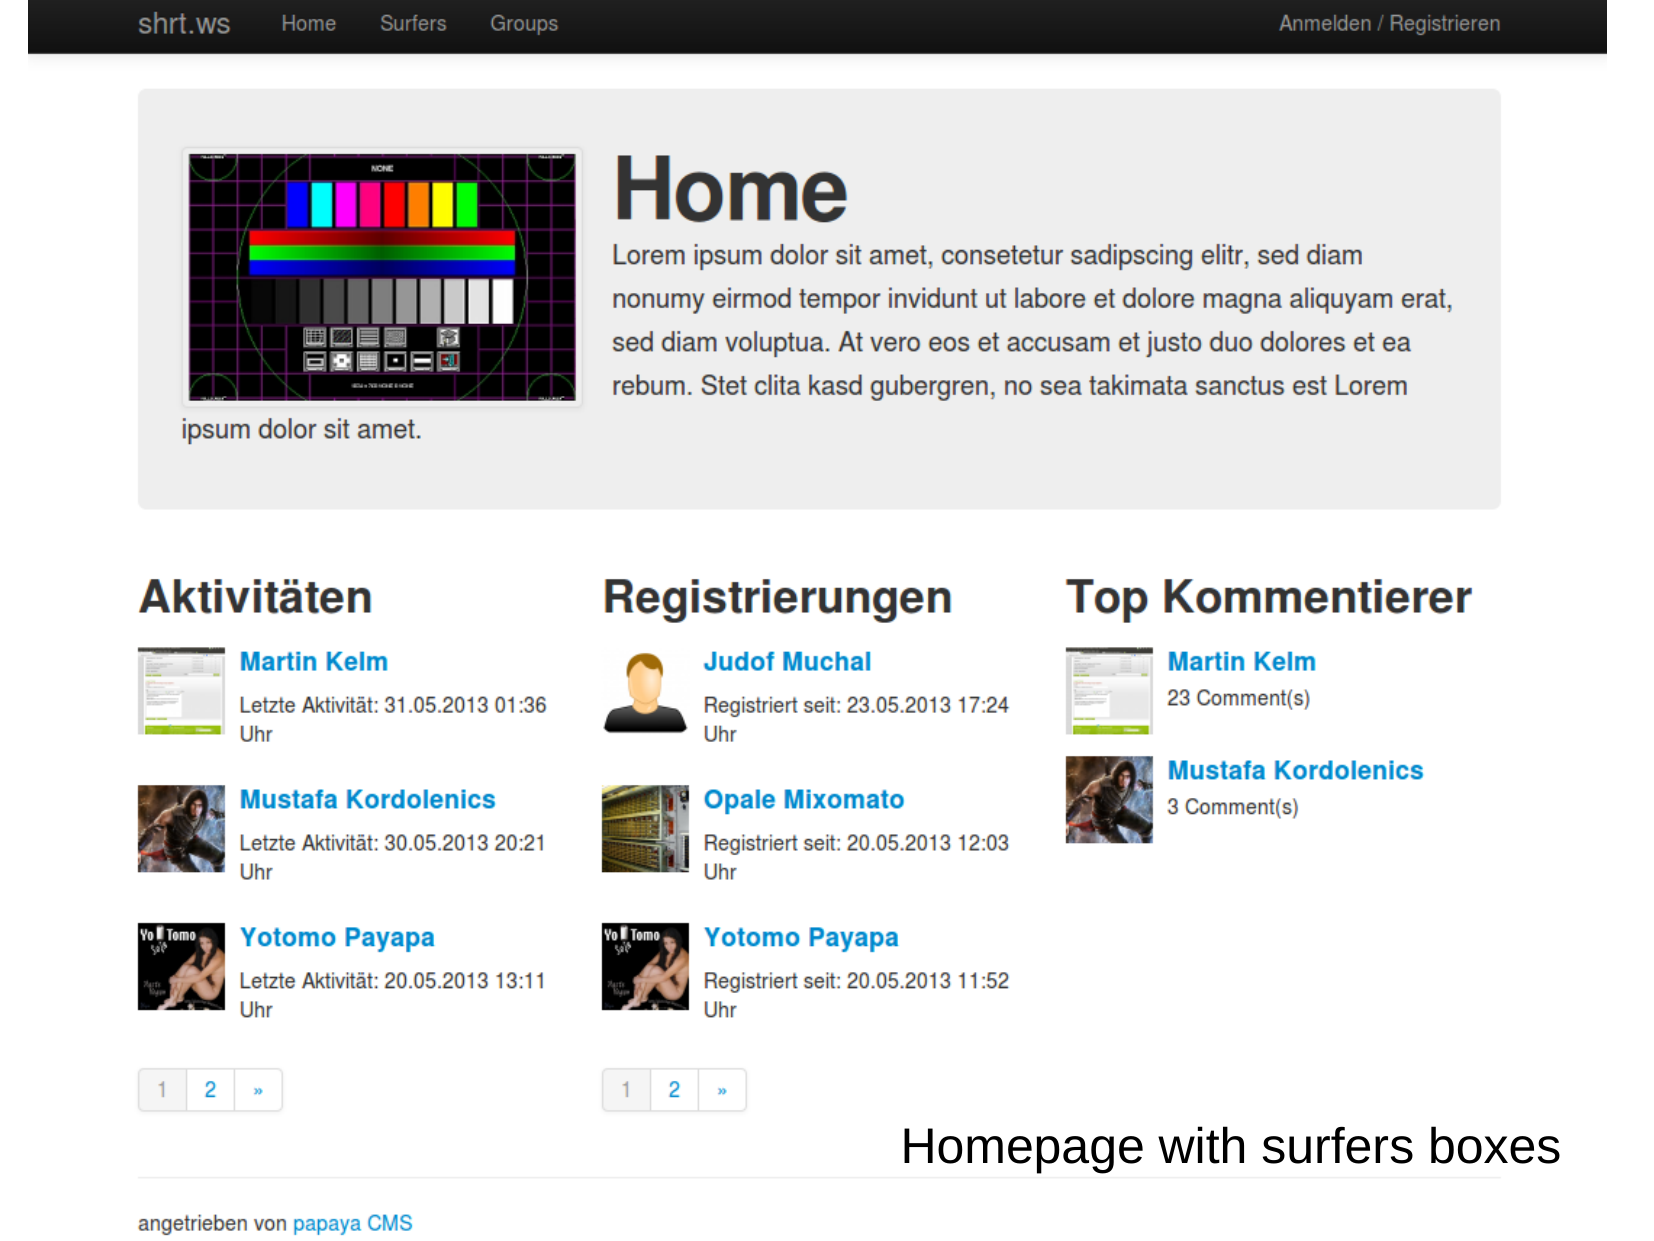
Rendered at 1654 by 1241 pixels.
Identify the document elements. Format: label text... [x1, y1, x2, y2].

text_box Homepage with surfers boxes [885, 1110, 1577, 1182]
picture [28, 0, 1607, 1241]
